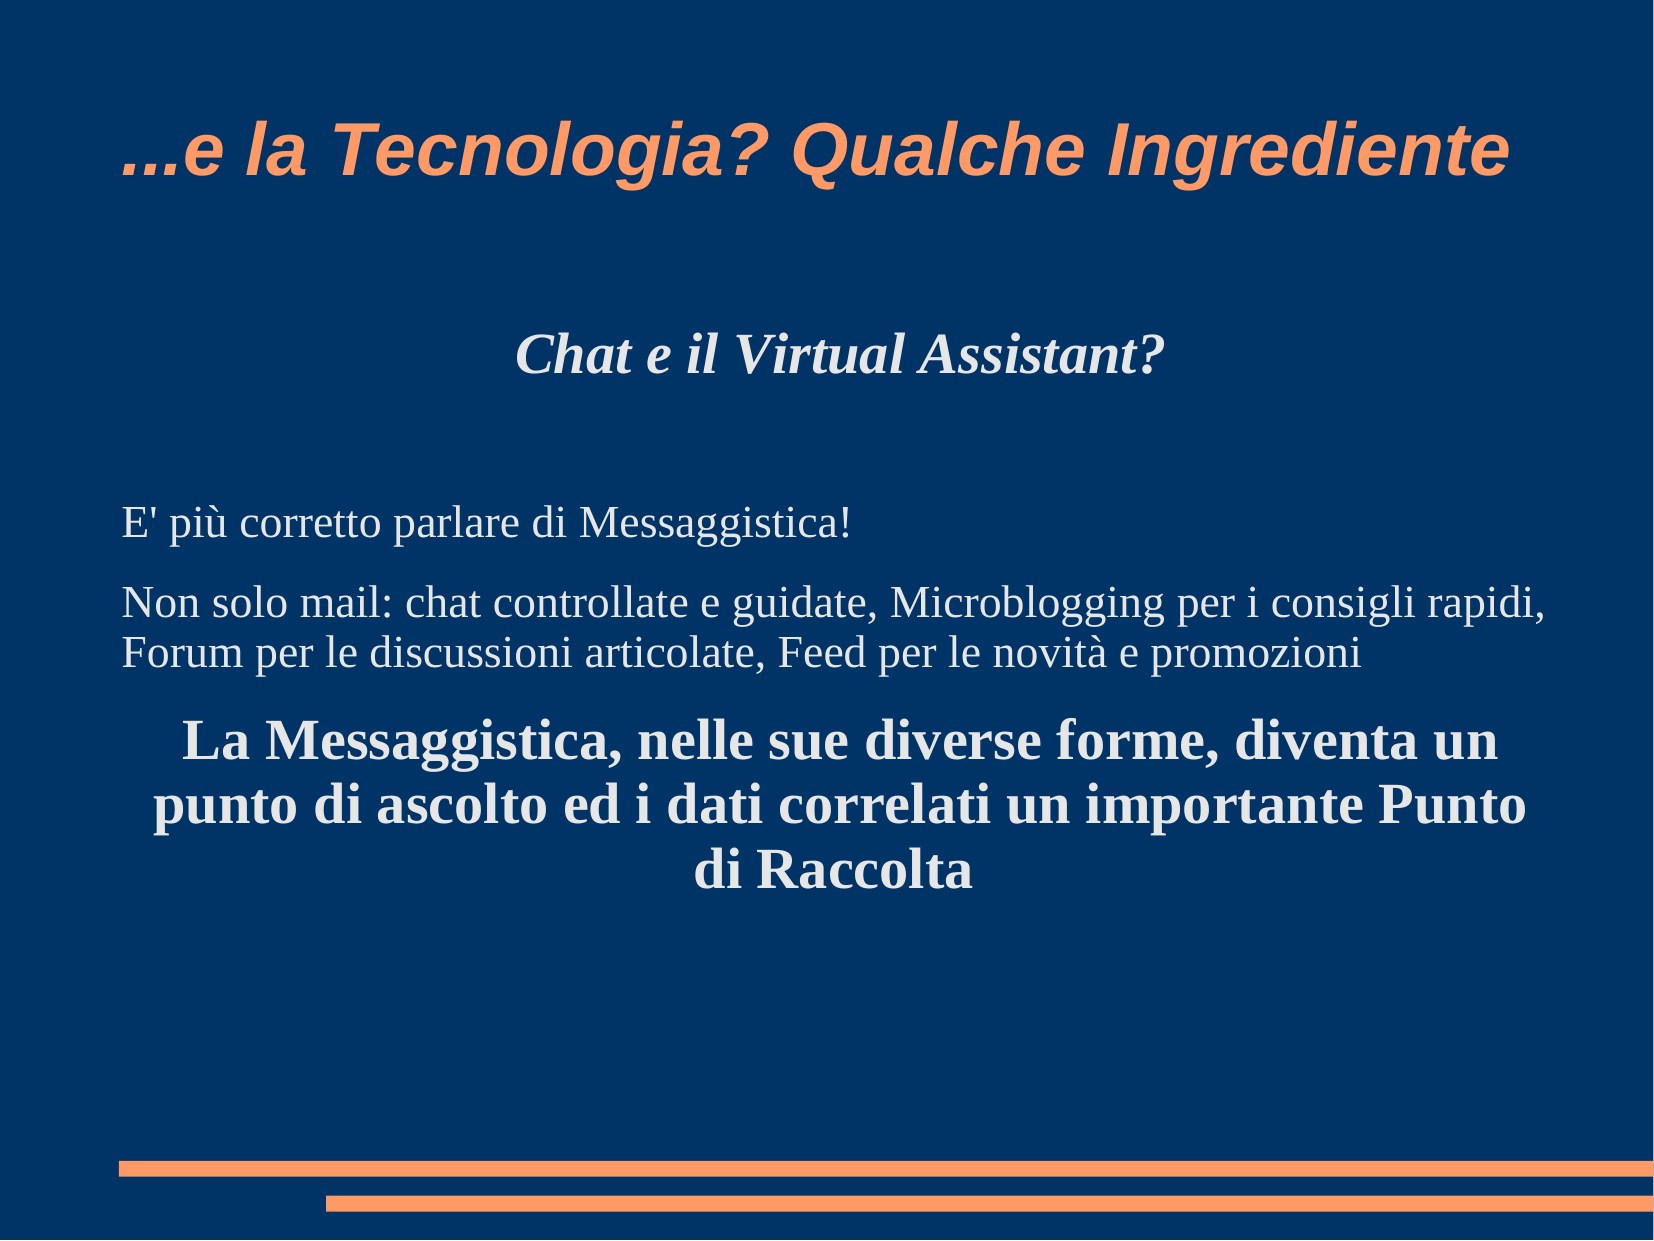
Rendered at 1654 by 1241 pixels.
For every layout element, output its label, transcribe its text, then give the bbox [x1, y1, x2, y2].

list Chat e il Virtual Assistant? E' più corretto parlare di Messaggistica! Non solo mail: chat controllate e guidate, Microblogging per i consigli rapidi, Forum per le discussioni articolate, Feed per le novità e promozioni La Messaggistica, nelle sue diverse forme, diventa un punto di ascolto ed i dati correlati un importante Punto di Raccolta [121, 322, 1561, 1132]
title ...e la Tecnologia? Qualche Ingrediente [121, 46, 1534, 254]
